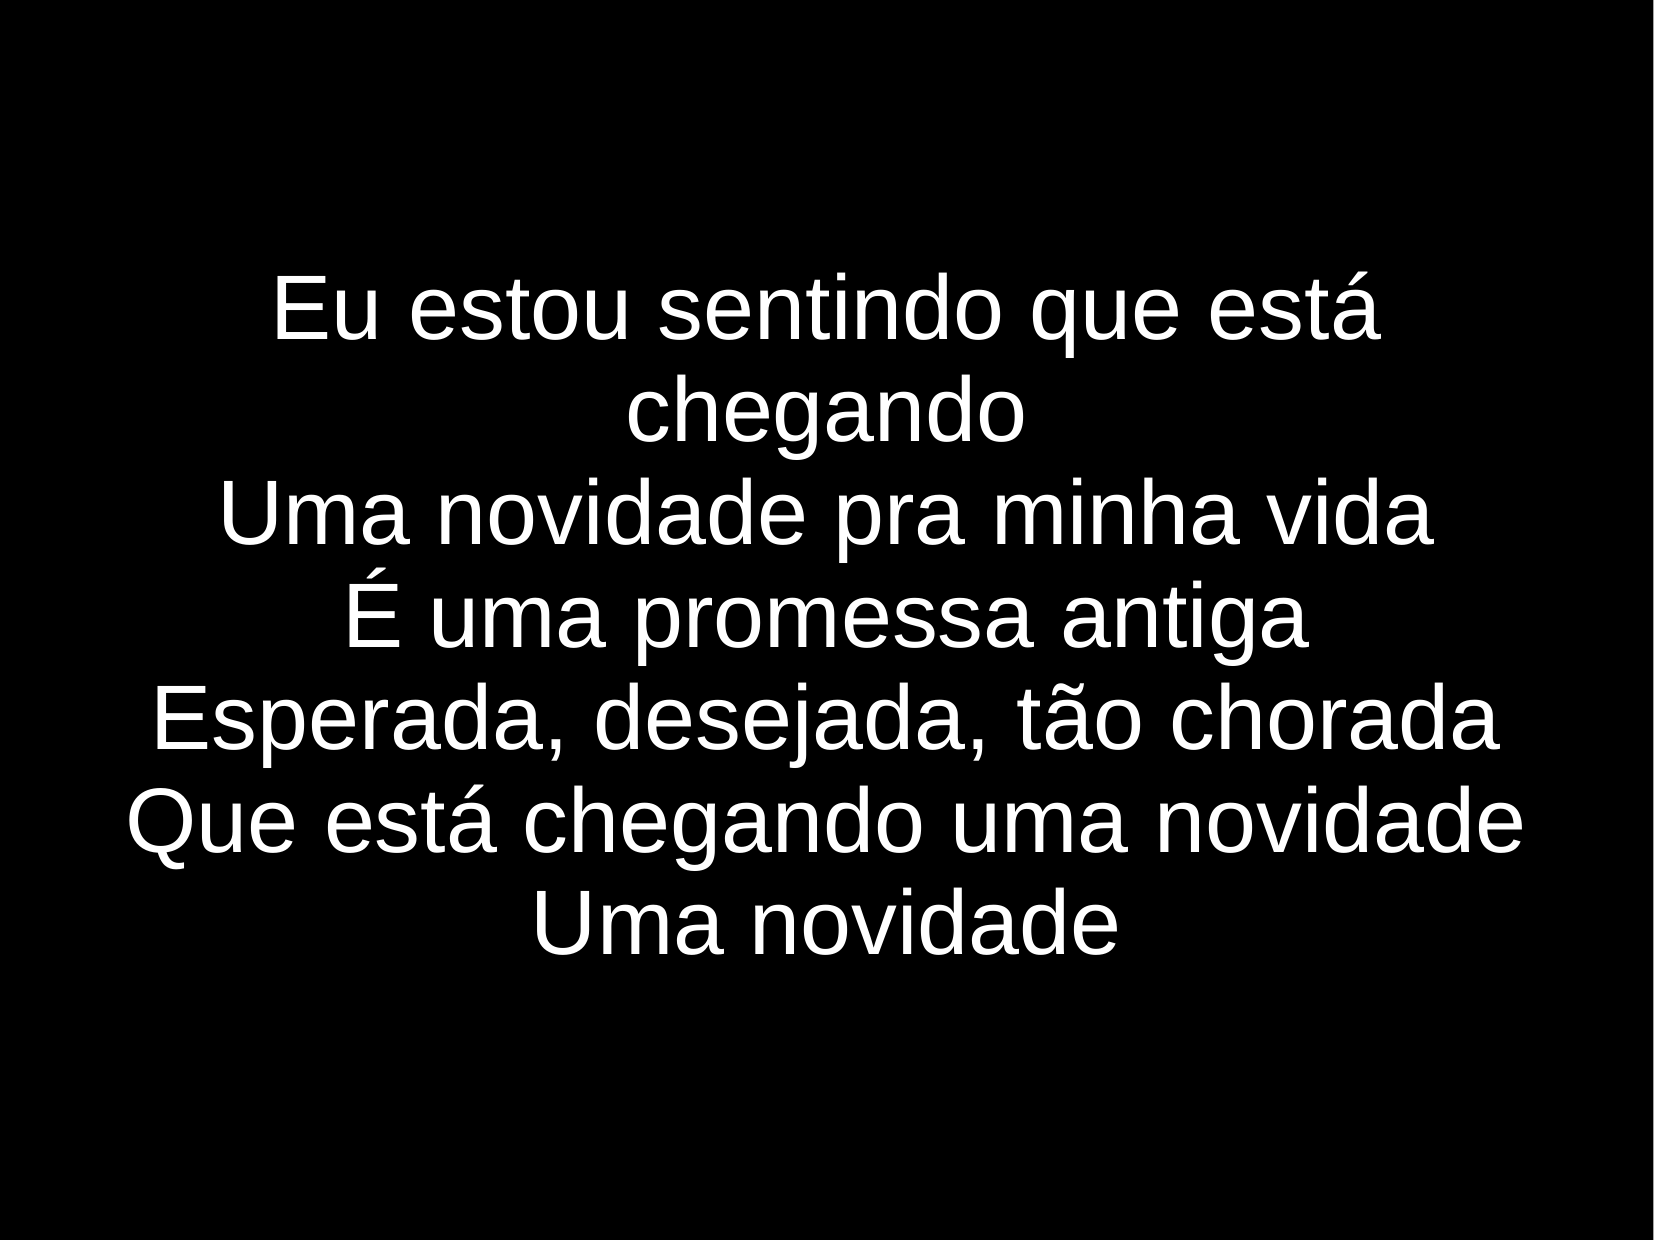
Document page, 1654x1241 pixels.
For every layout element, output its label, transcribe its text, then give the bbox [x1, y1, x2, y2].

subtitle Eu estou sentindo que está chegando Uma novidade pra minha vida É uma promessa antiga Esperada, desejada, tão chorada Que está chegando uma novidade Uma novidade [82, 49, 1571, 1182]
